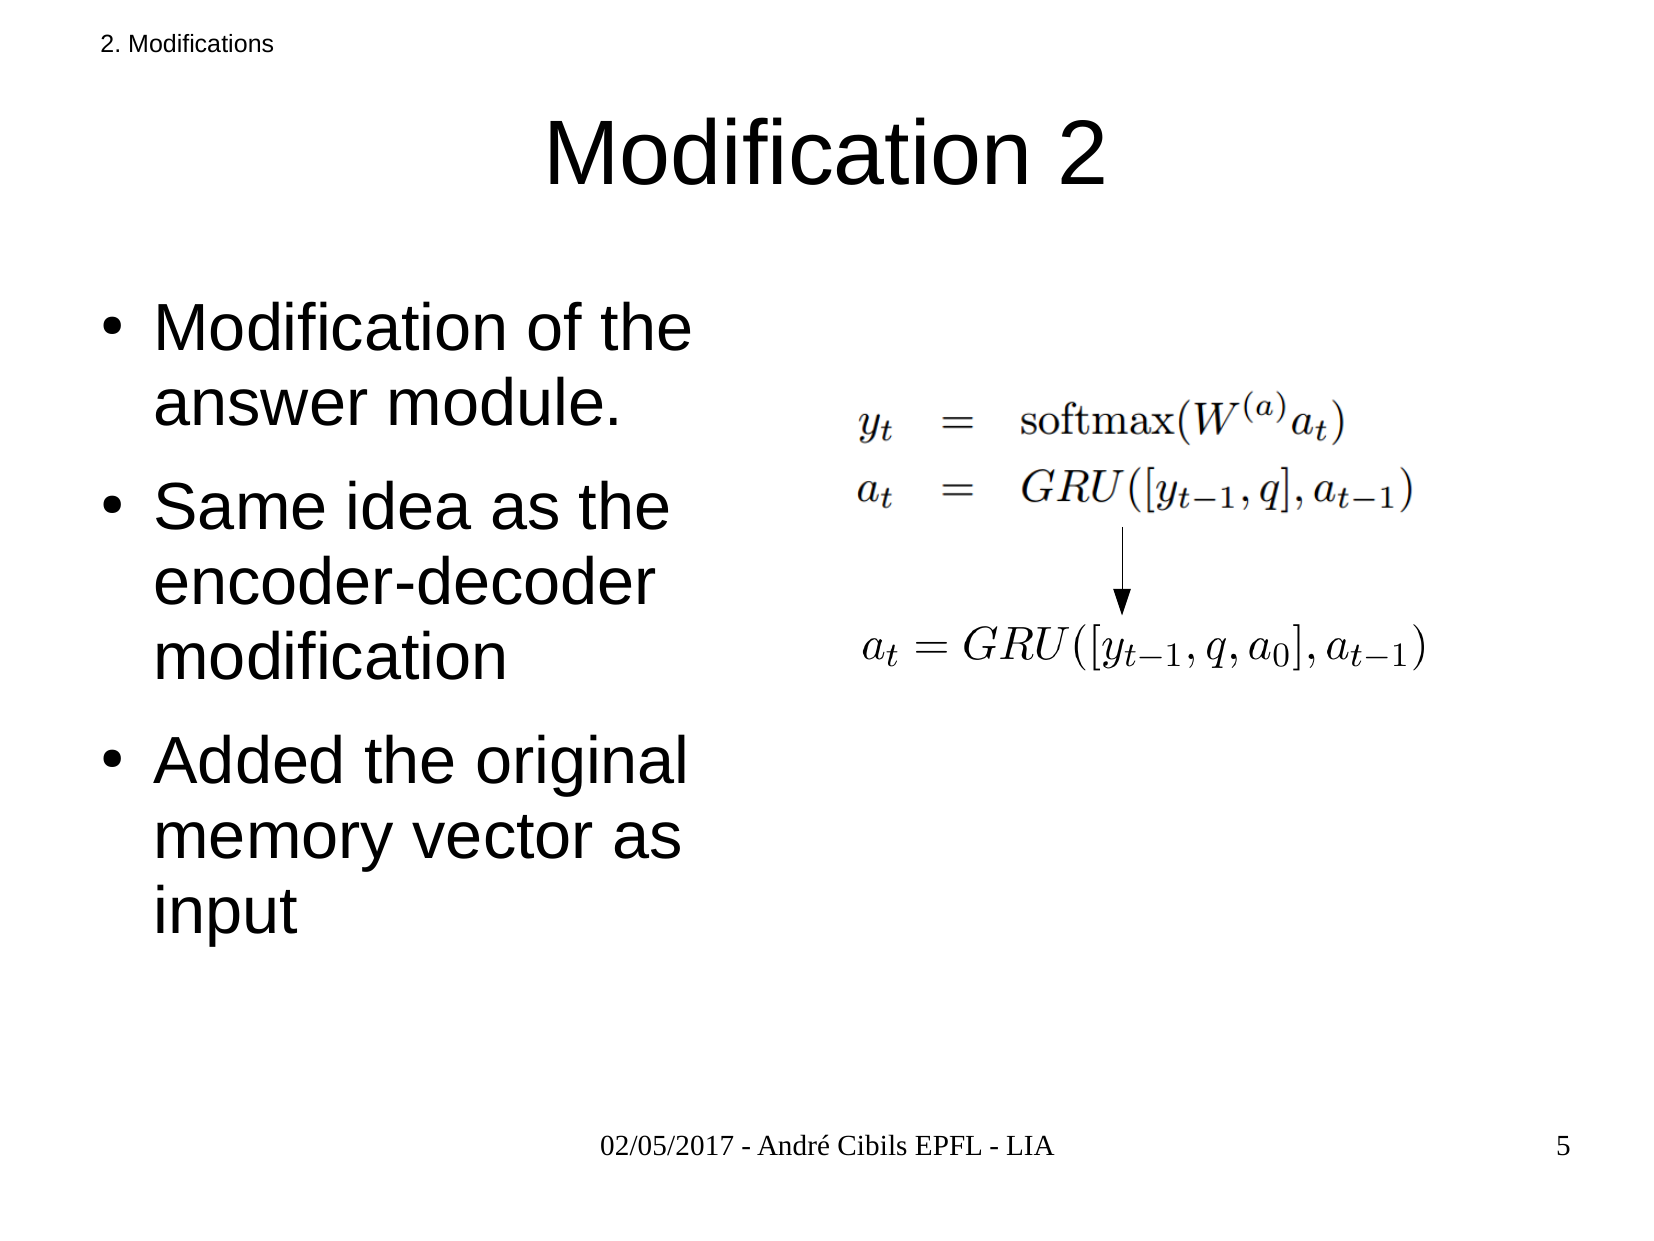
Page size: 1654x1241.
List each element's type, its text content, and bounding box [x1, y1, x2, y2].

list Modification of the answer module. Same idea as the encoder-decoder modification Added the original memory vector as input [82, 290, 809, 1109]
title Modification 2 [82, 49, 1571, 257]
list 2. Modifications [29, 29, 945, 58]
picture [826, 590, 1467, 705]
picture [845, 383, 1418, 532]
